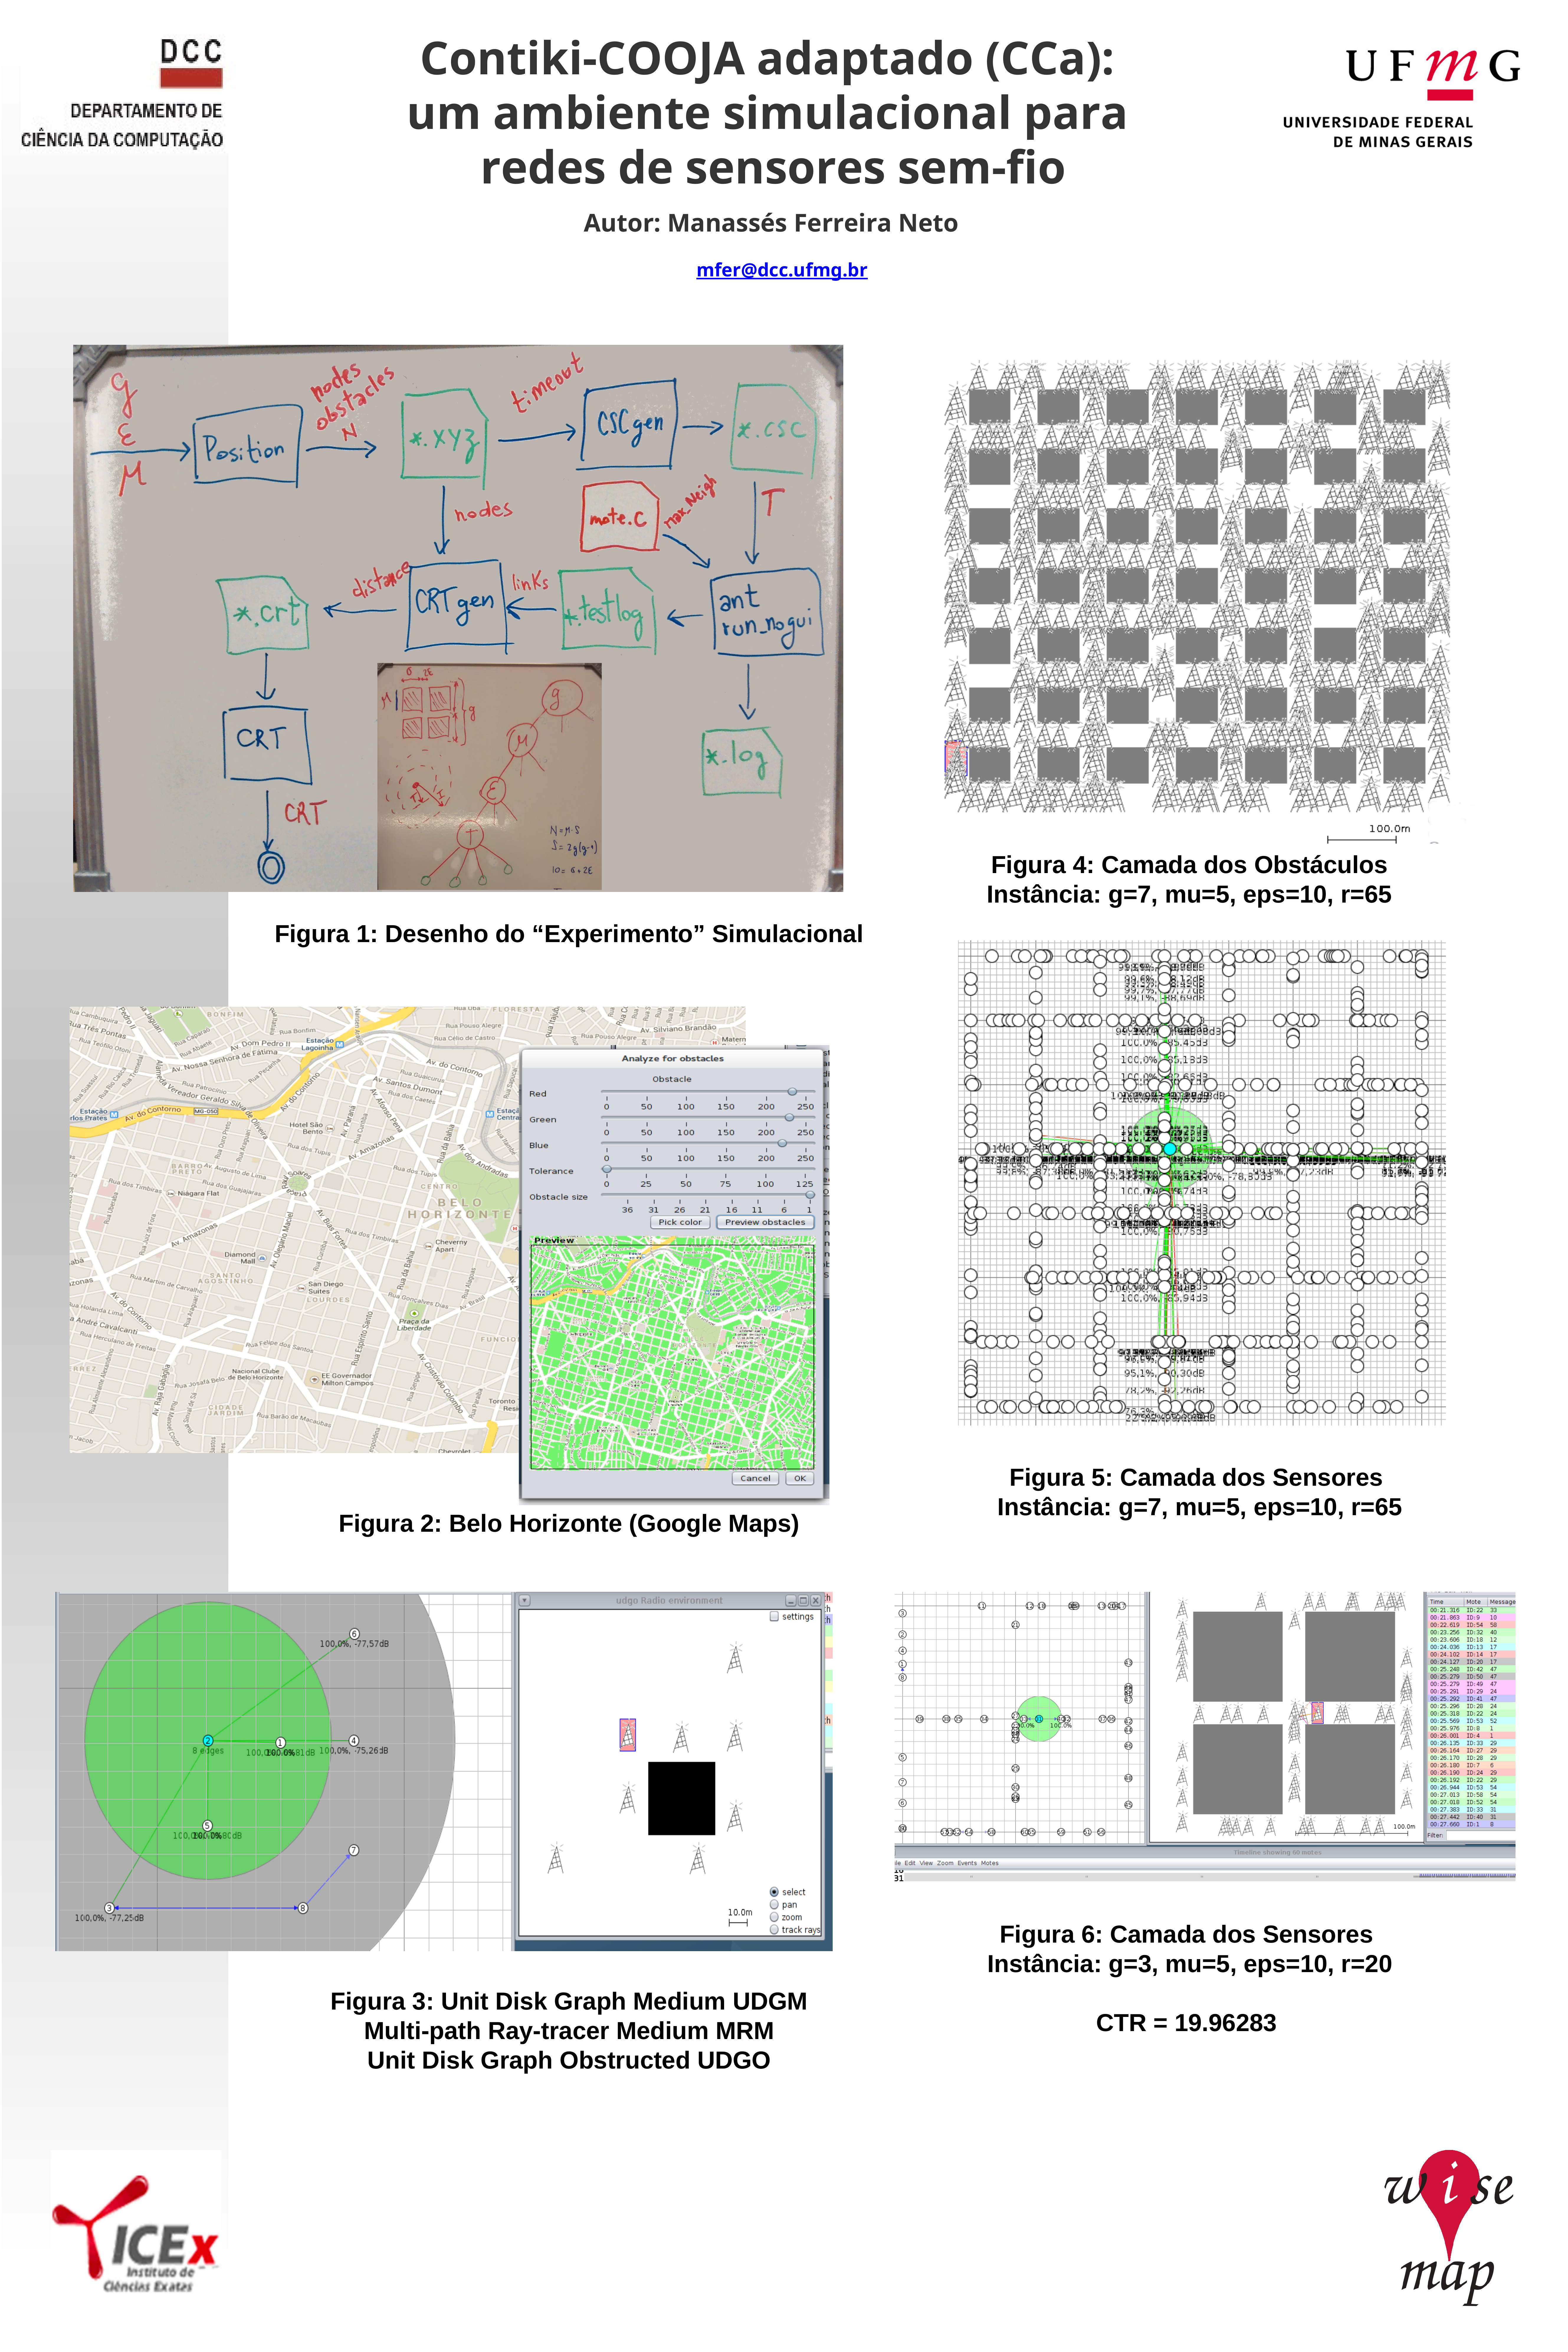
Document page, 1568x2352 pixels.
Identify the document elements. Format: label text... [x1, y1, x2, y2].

text_box Contiki-COOJA adaptado (CCa): um ambiente simulacional para redes de sensores sem-fio [223, 18, 1324, 196]
picture [909, 341, 1474, 844]
text_box mfer@dcc.ufmg.br [247, 247, 1317, 291]
picture [1378, 2144, 1521, 2307]
picture [73, 345, 843, 892]
picture [70, 1007, 829, 1505]
text_box Figura 5: Camada dos Sensores Instância: g=7, mu=5, eps=10, r=65 [933, 1459, 1460, 1523]
picture [1266, 22, 1540, 171]
text_box Figura 6: Camada dos Sensores Instância: g=3, mu=5, eps=10, r=20 CTR = 19.96283 [976, 1916, 1397, 2038]
picture [895, 1592, 1515, 1884]
picture [21, 34, 239, 153]
picture [55, 1592, 833, 1951]
picture [50, 2150, 222, 2324]
text_box Figura 4: Camada dos Obstáculos Instância: g=7, mu=5, eps=10, r=65 [965, 847, 1415, 910]
text_box Autor: Manassés Ferreira Neto [200, 196, 1343, 248]
text_box [2, 41, 228, 2275]
picture [958, 940, 1446, 1426]
text_box Figura 1: Desenho do “Experimento” Simulacional Figura 2: Belo Horizonte (Google Maps) Figura 3: Unit Disk Graph Medium UDGM Multi-path Ray-tracer Medium MRM Unit Disk Graph Obstructed UDGO [240, 317, 898, 2134]
